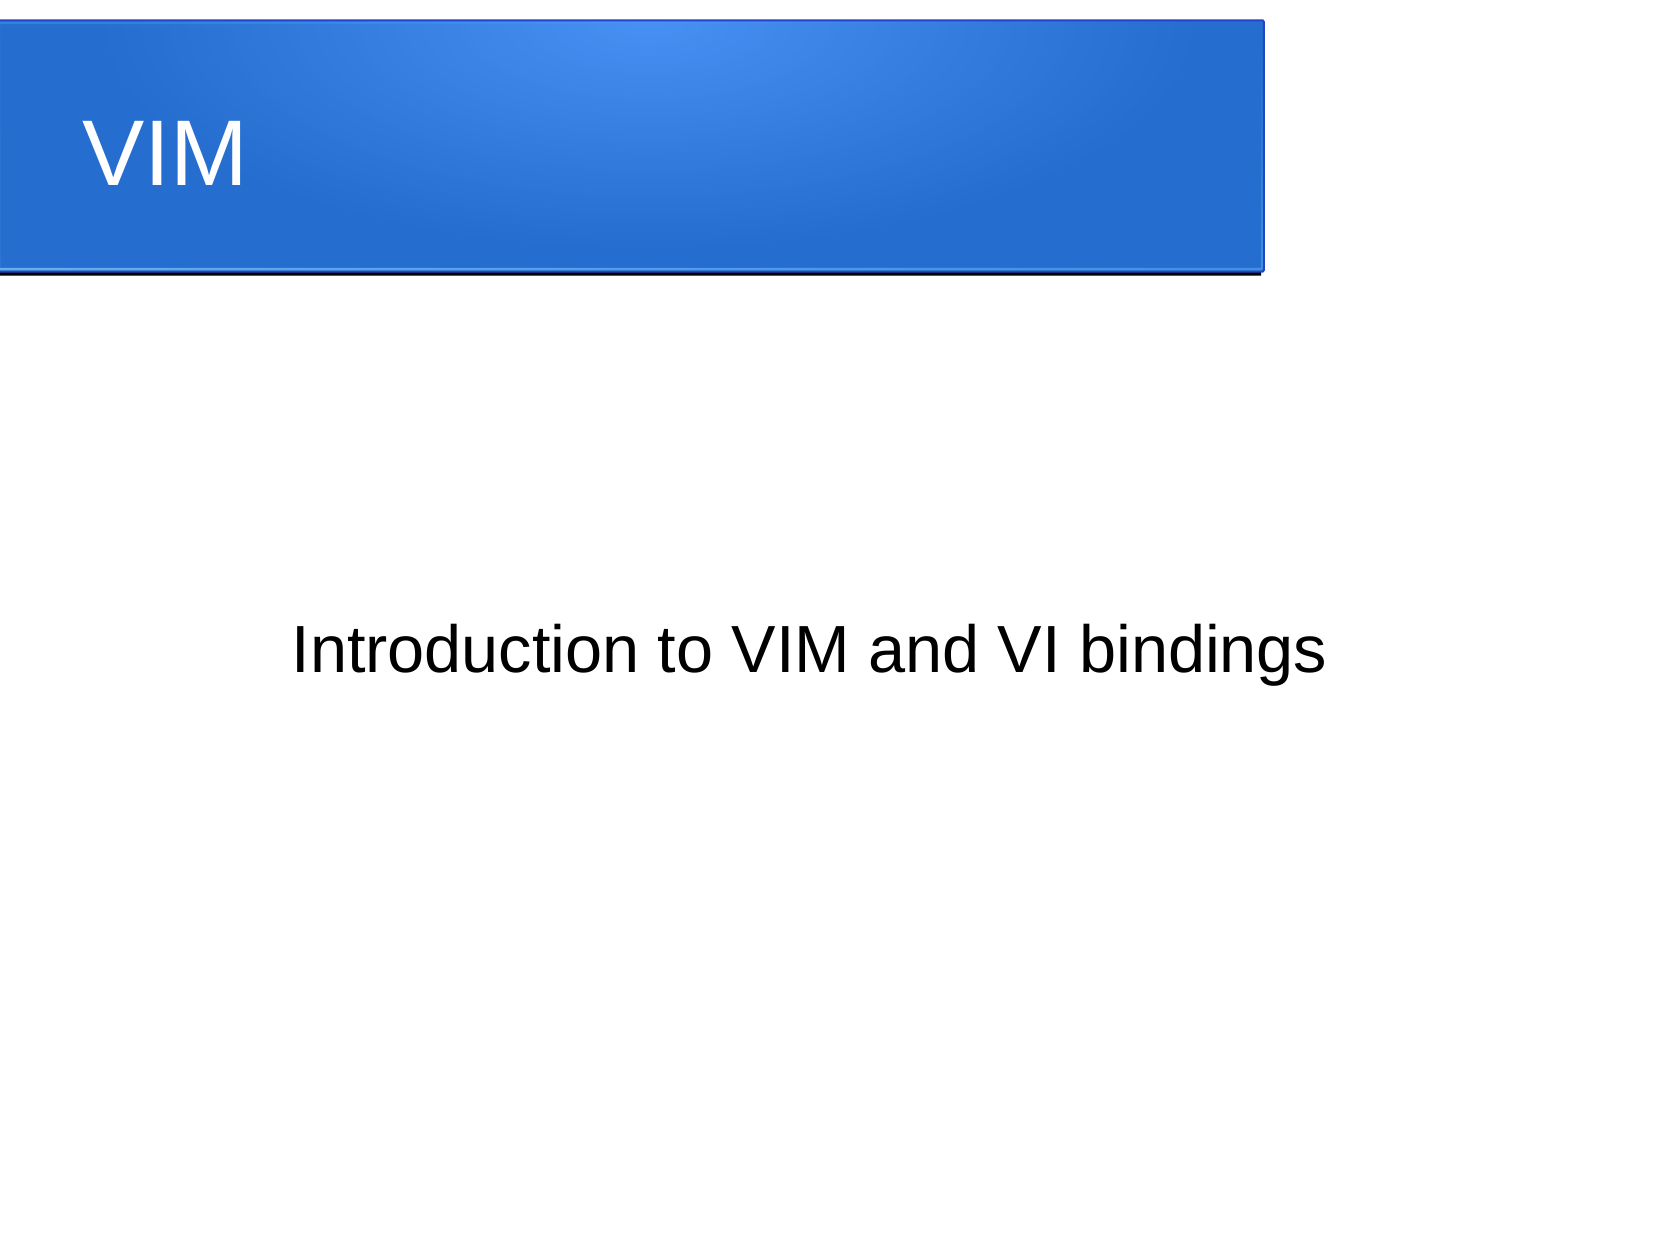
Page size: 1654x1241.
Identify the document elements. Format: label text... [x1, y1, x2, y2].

title VIM [82, 49, 1571, 257]
subtitle Introduction to VIM and VI bindings [82, 290, 1538, 1010]
